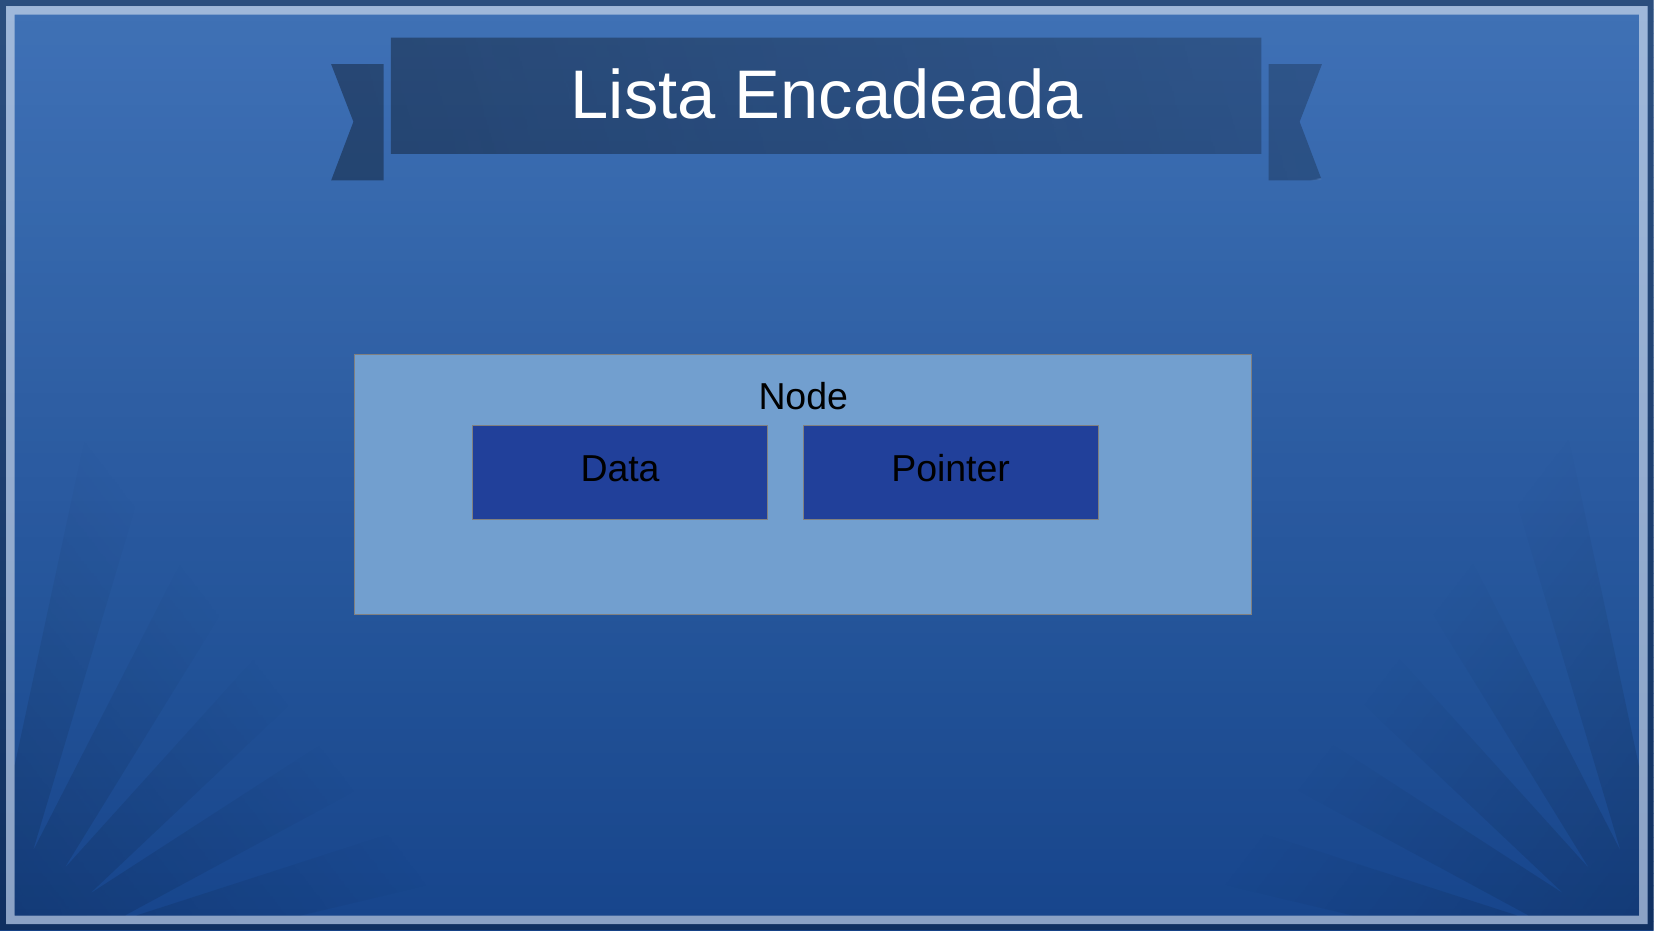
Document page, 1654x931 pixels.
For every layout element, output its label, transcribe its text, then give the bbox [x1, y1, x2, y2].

text_box Pointer [803, 425, 1099, 520]
text_box Node [354, 354, 1252, 615]
text_box Data [472, 425, 768, 520]
title Lista Encadeada [389, 35, 1264, 154]
